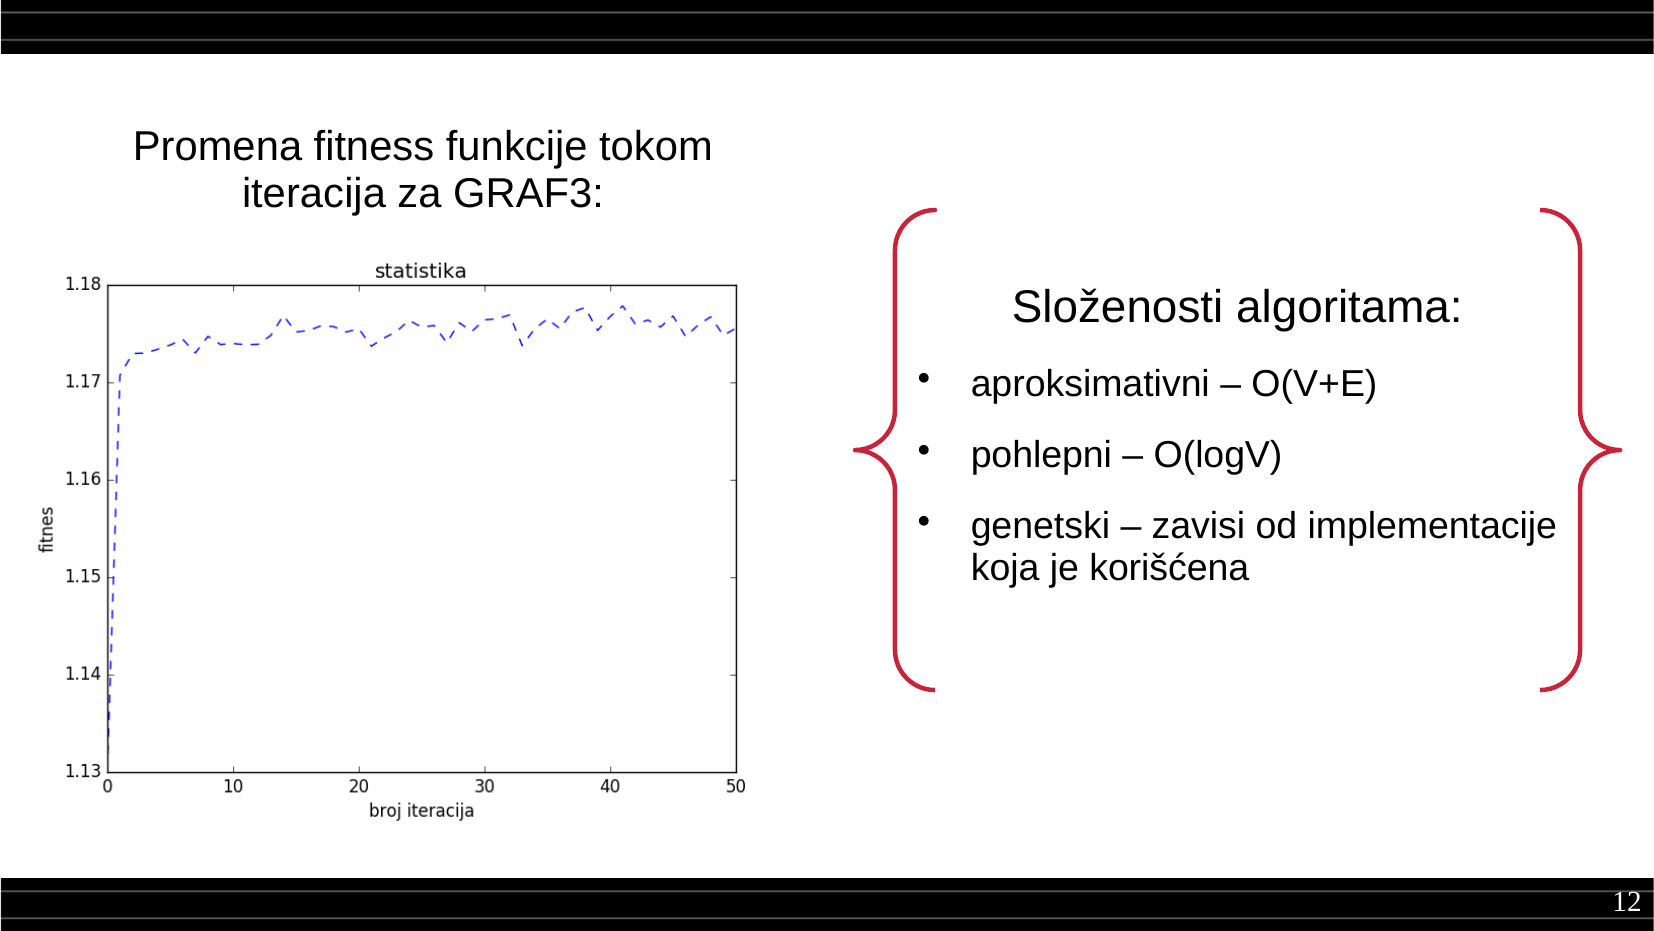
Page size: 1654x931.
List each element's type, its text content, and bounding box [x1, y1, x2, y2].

list Promena fitness funkcije tokom iteracija za GRAF3: [60, 123, 787, 272]
picture [6, 224, 817, 833]
picture [0, 0, 1654, 54]
list Složenosti algoritama: aproksimativni – O(V+E) pohlepni – O(logV) genetski – zavisi od implementacije koja je korišćena [900, 255, 1576, 706]
picture [0, 878, 1654, 931]
